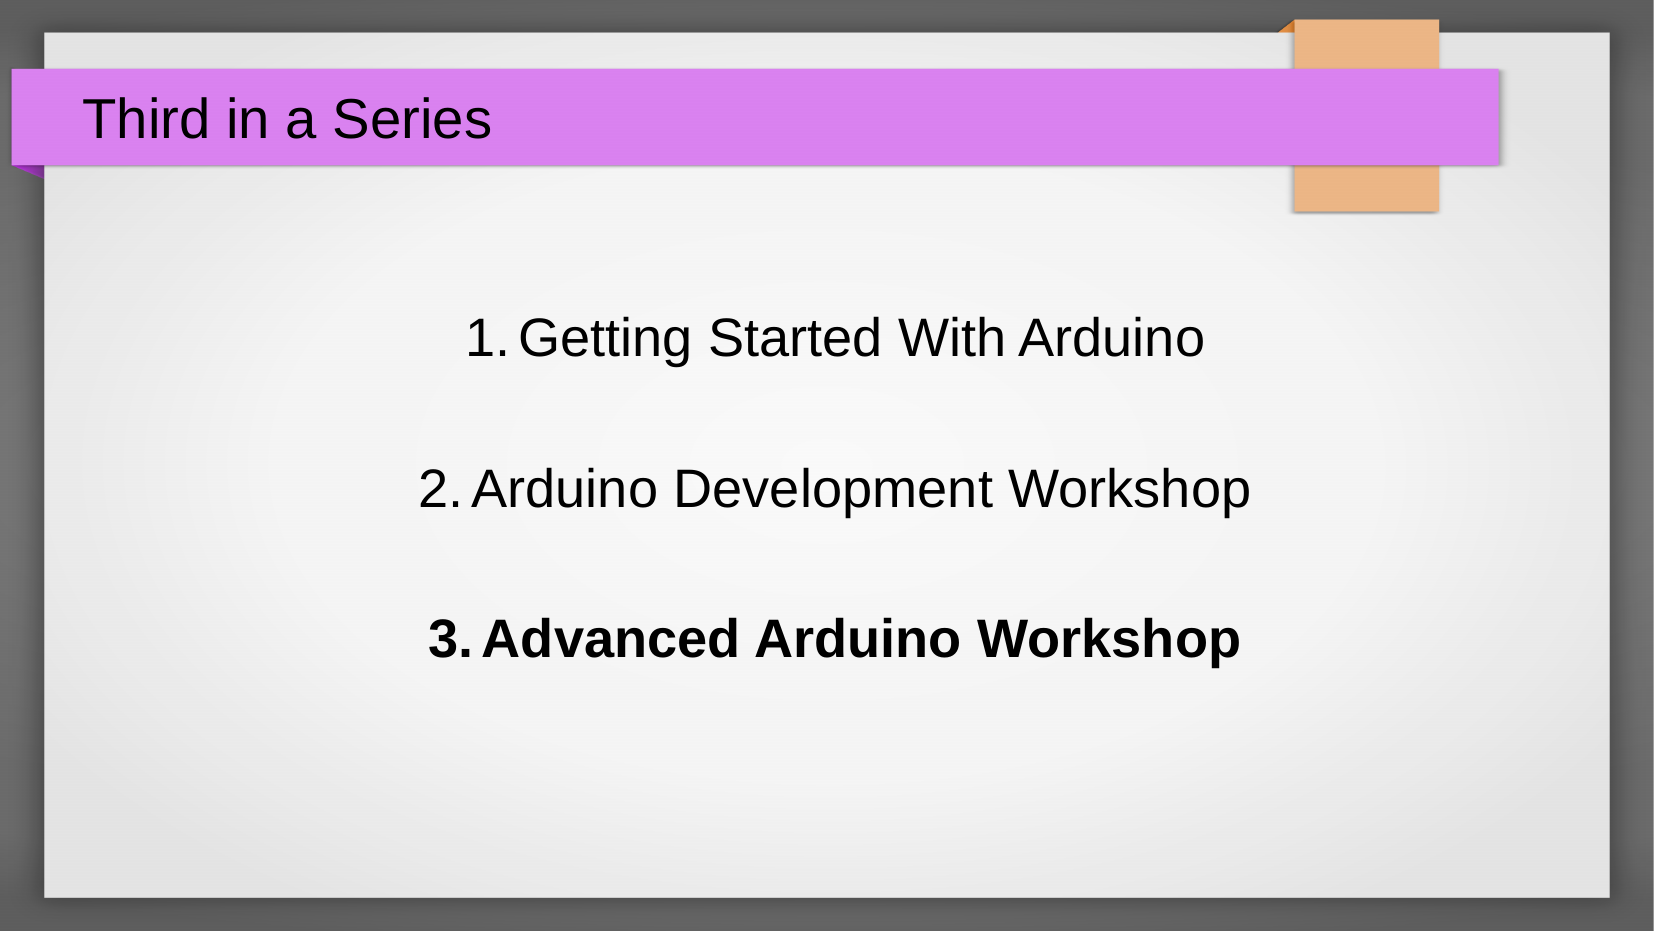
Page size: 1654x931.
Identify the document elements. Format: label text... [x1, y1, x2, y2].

title Third in a Series [82, 74, 1264, 164]
picture [0, 0, 1654, 931]
list Getting Started With Arduino Arduino Development Workshop Advanced Arduino Workshop [82, 217, 1571, 758]
